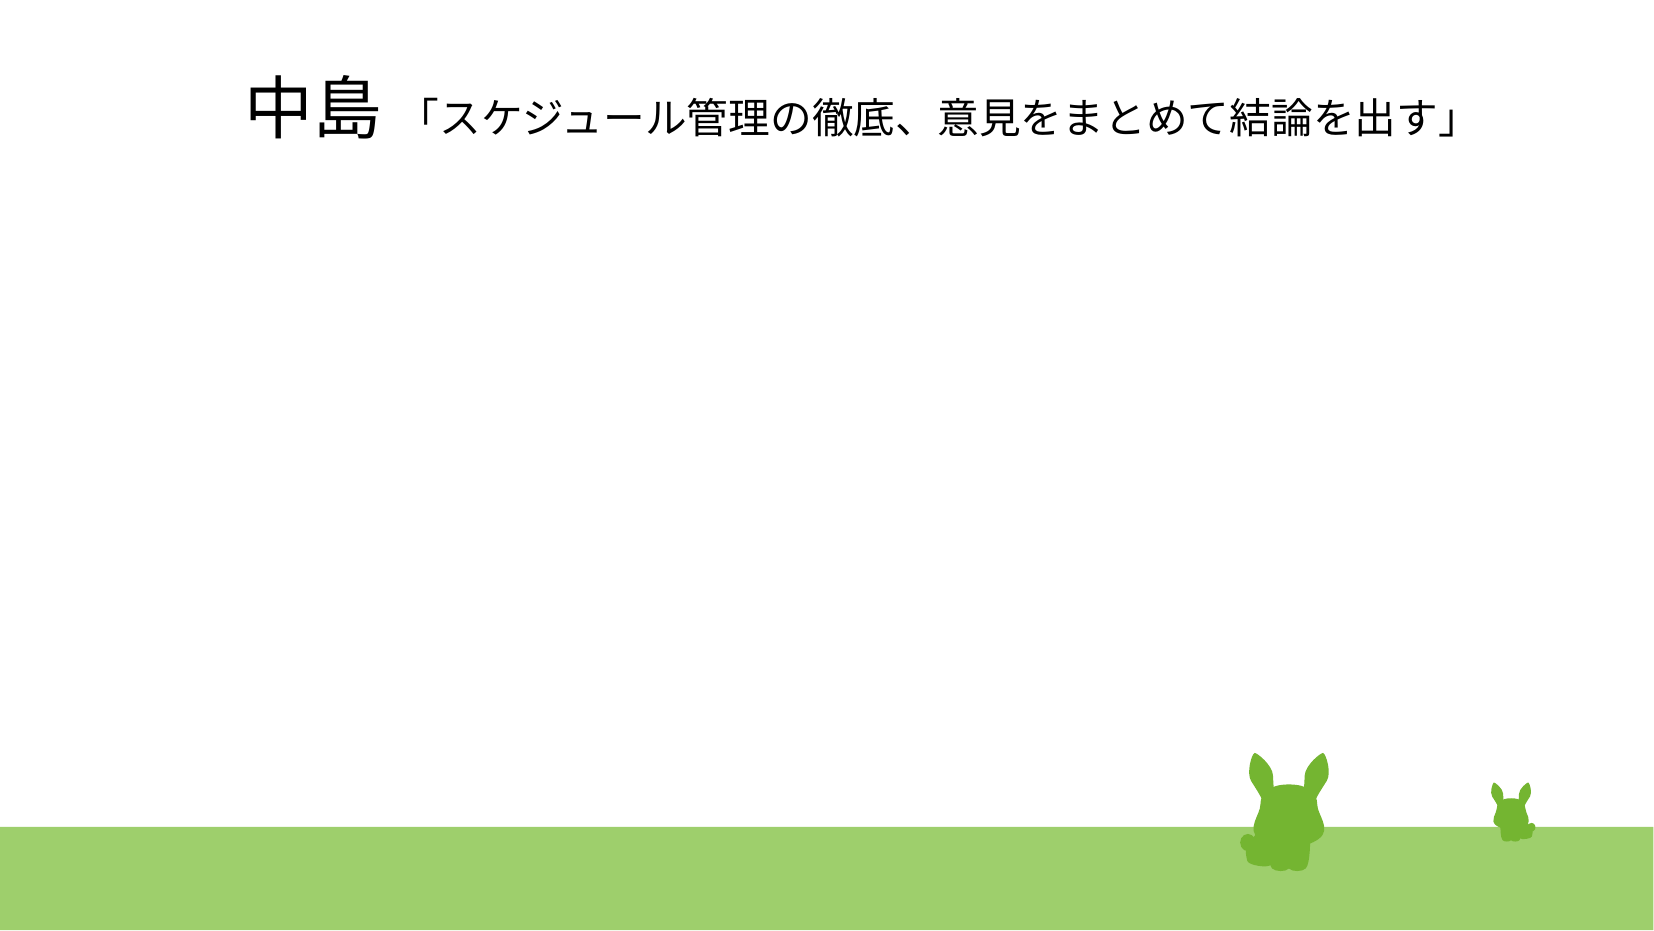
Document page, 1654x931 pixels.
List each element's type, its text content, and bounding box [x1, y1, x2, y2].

title 中島 「スケジュール管理の徹底、意見をまとめて結論を出す」 [88, 29, 1565, 178]
